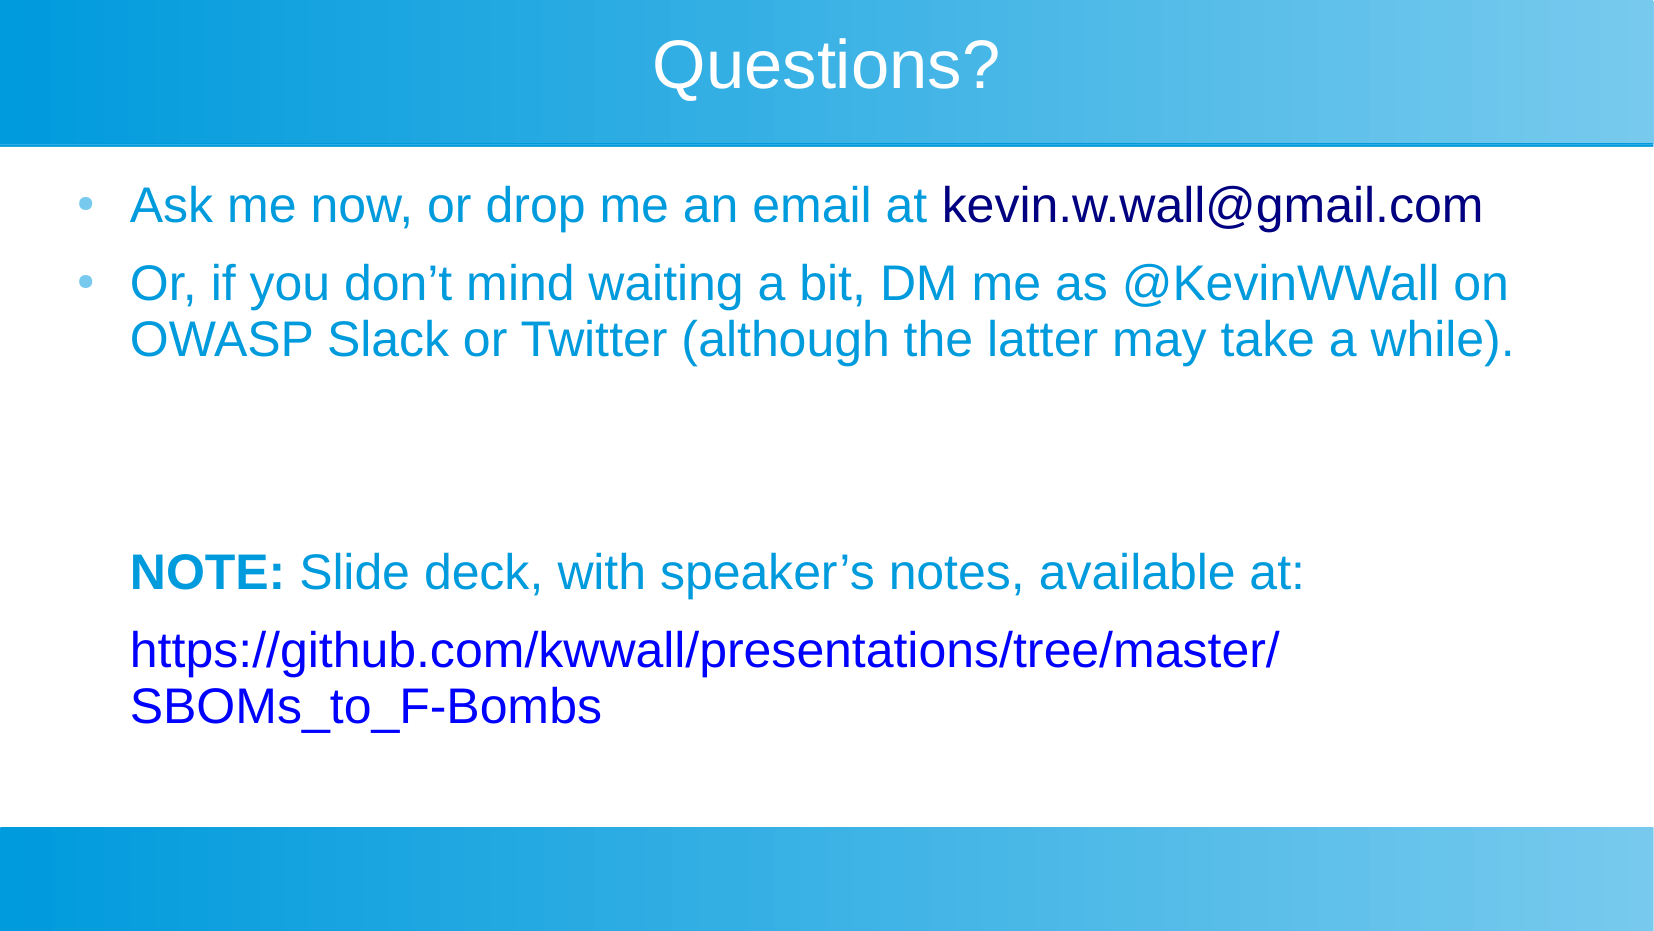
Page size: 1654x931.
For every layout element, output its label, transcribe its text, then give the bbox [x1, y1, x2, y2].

list Ask me now, or drop me an email at kevin.w.wall@gmail.com Or, if you don’t mind waiting a bit, DM me as @KevinWWall on OWASP Slack or Twitter (although the latter may take a while). NOTE: Slide deck, with speaker’s notes, available at: https://github.com/kwwall/presentations/tree/master/SBOMs_to_F-Bombs [59, 177, 1595, 768]
title Questions? [59, 8, 1595, 122]
